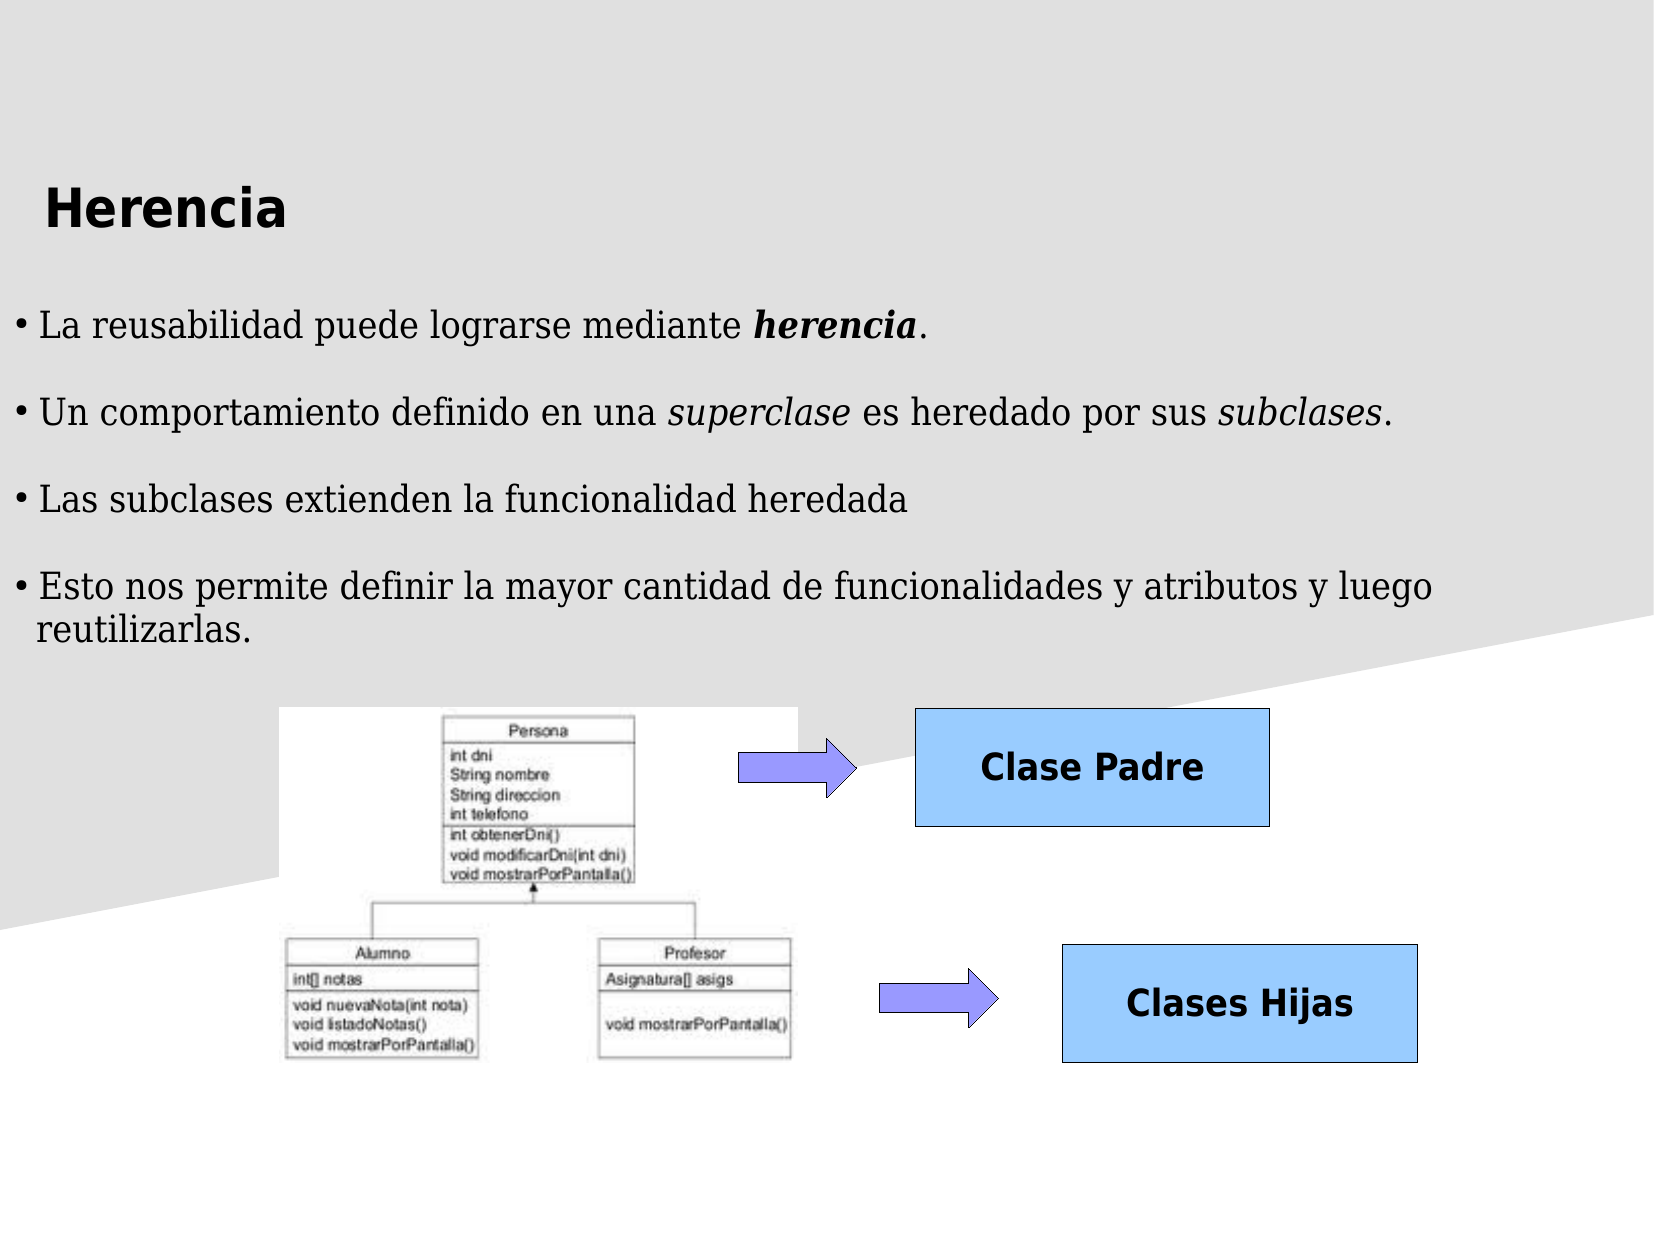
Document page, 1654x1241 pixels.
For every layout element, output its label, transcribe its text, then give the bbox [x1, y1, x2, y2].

text_box La reusabilidad puede lograrse mediante herencia. Un comportamiento definido en una superclase es heredado por sus subclases. Las subclases extienden la funcionalidad heredada Esto nos permite definir la mayor cantidad de funcionalidades y atributos y luego reutilizarlas. [0, 295, 1654, 659]
text_box Clases Hijas [1062, 944, 1418, 1063]
text_box [879, 968, 999, 1028]
text_box Clase Padre [915, 708, 1270, 827]
picture [279, 707, 798, 1063]
text_box [738, 738, 857, 798]
text_box Herencia [29, 170, 1625, 249]
